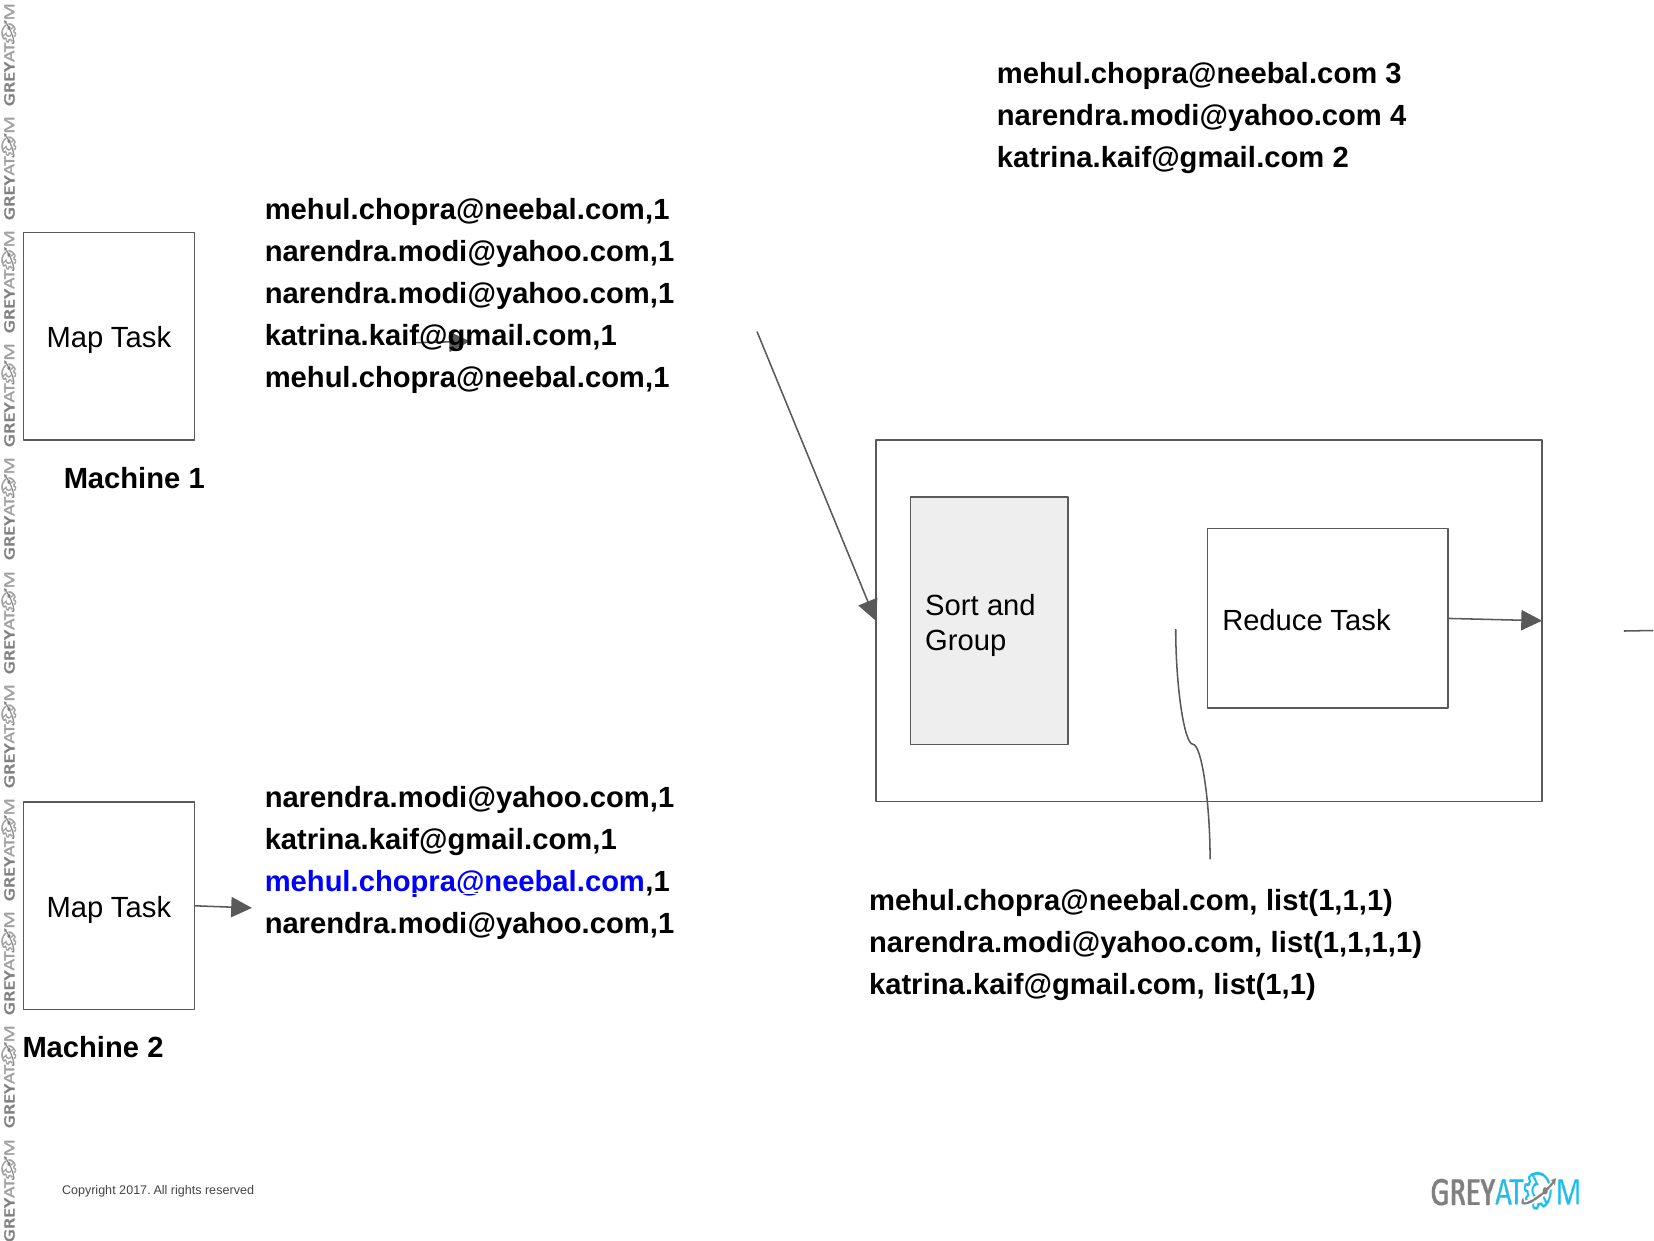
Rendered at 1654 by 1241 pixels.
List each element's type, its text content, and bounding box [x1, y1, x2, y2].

text_box mehul.chopra@neebal.com,1 narendra.modi@yahoo.com,1 narendra.modi@yahoo.com,1 katrina.kaif@gmail.com,1 mehul.chopra@neebal.com,1 [249, 168, 757, 495]
picture [1, 231, 17, 333]
text_box Machine 1 [49, 444, 266, 548]
text_box Sort and Group [910, 497, 1069, 745]
text_box Machine 2 [7, 1013, 224, 1118]
picture [1, 117, 17, 220]
text_box Reduce Task [1207, 528, 1449, 708]
picture [1, 344, 17, 447]
picture [1, 1026, 17, 1128]
text_box Map Task [23, 232, 195, 440]
picture [1, 799, 17, 901]
picture [1430, 1168, 1581, 1212]
picture [1, 4, 17, 106]
picture [1, 912, 17, 1015]
picture [1, 572, 17, 674]
text_box mehul.chopra@neebal.com 3 narendra.modi@yahoo.com 4 katrina.kaif@gmail.com 2 [982, 32, 1634, 263]
picture [1, 1140, 17, 1241]
text_box narendra.modi@yahoo.com,1 katrina.kaif@gmail.com,1 mehul.chopra@neebal.com,1 narendra.modi@yahoo.com,1 [249, 756, 757, 1118]
text_box mehul.chopra@neebal.com, list(1,1,1) narendra.modi@yahoo.com, list(1,1,1,1) katrina.kaif@gmail.com, list(1,1) [854, 859, 1568, 1090]
picture [1, 685, 17, 788]
text_box Map Task [23, 802, 195, 1010]
picture [1, 458, 17, 560]
